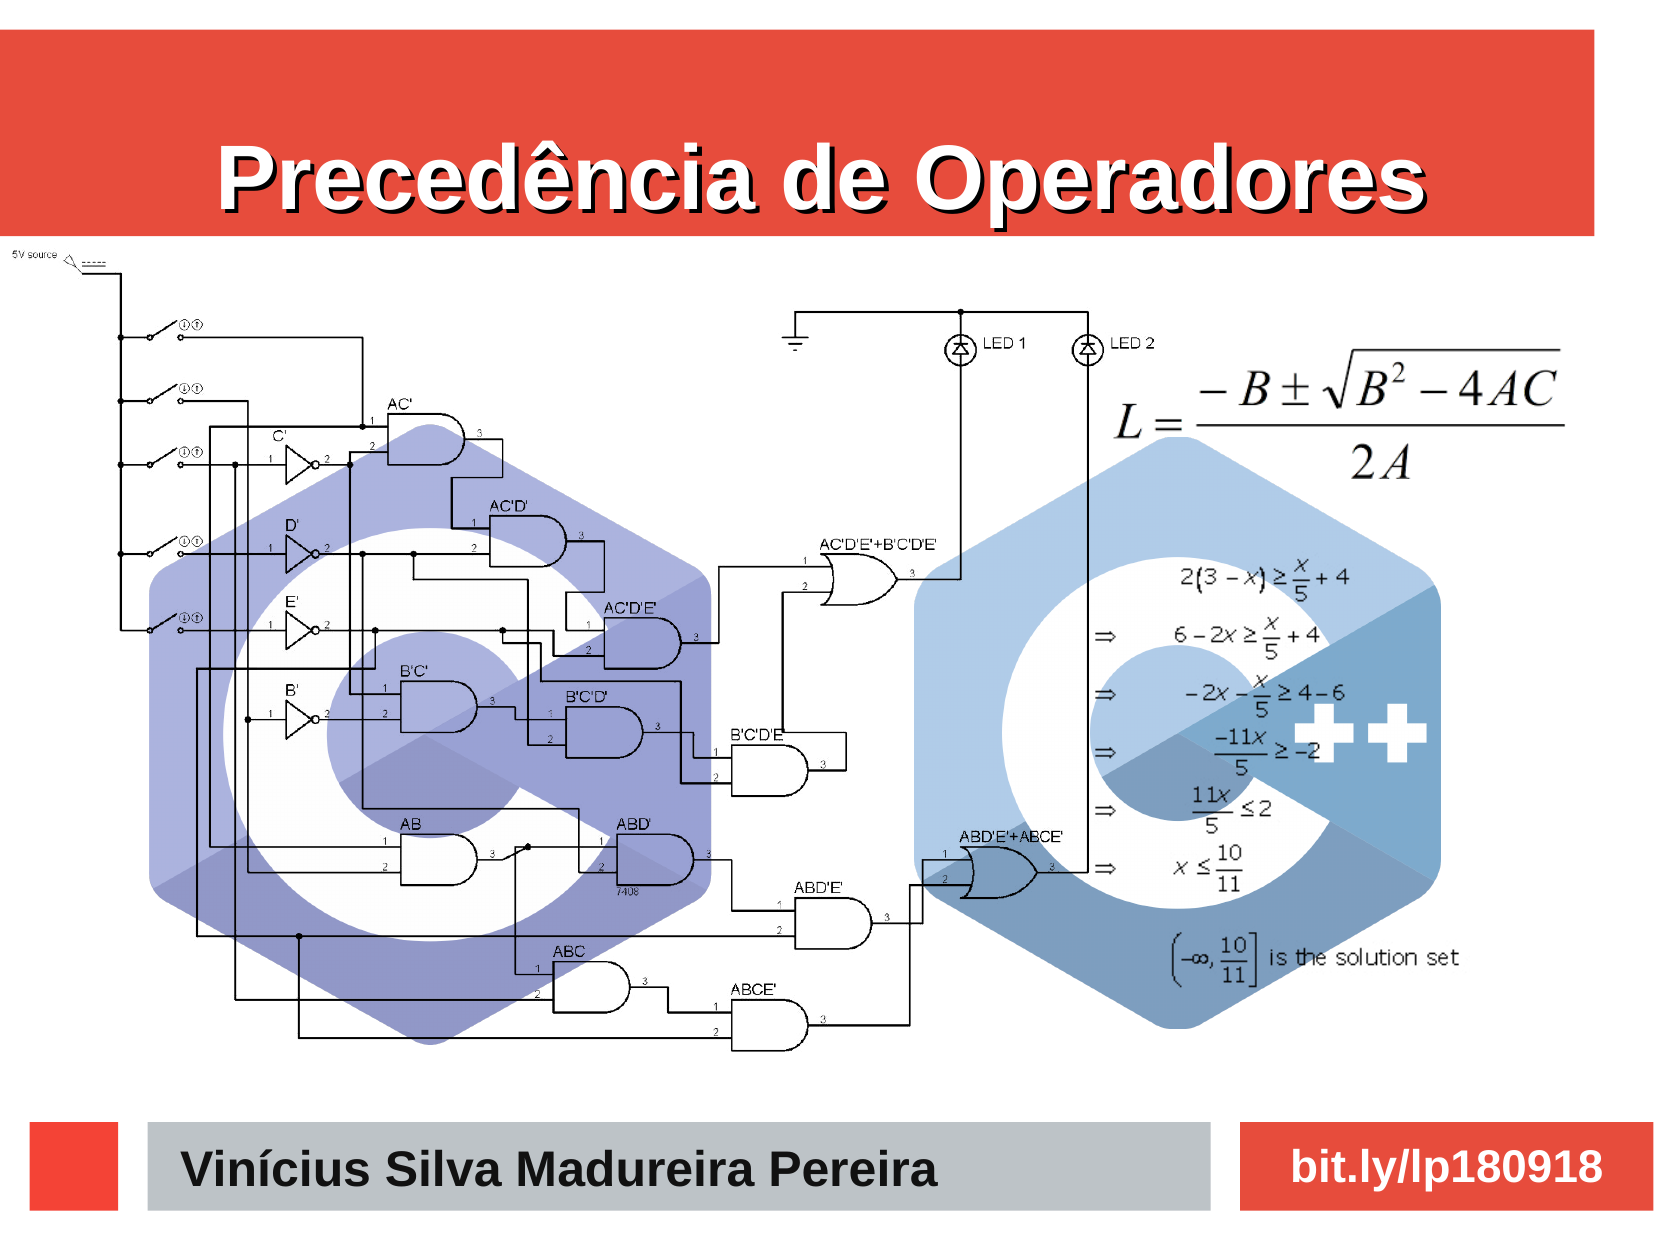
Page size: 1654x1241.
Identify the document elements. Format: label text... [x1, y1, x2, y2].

title Precedência de Operadores [215, 0, 1438, 229]
text_box bit.ly/lp180918 [1228, 1133, 1654, 1205]
text_box Vinícius Silva Madureira Pereira [165, 1133, 1170, 1205]
picture [12, 248, 1566, 1089]
